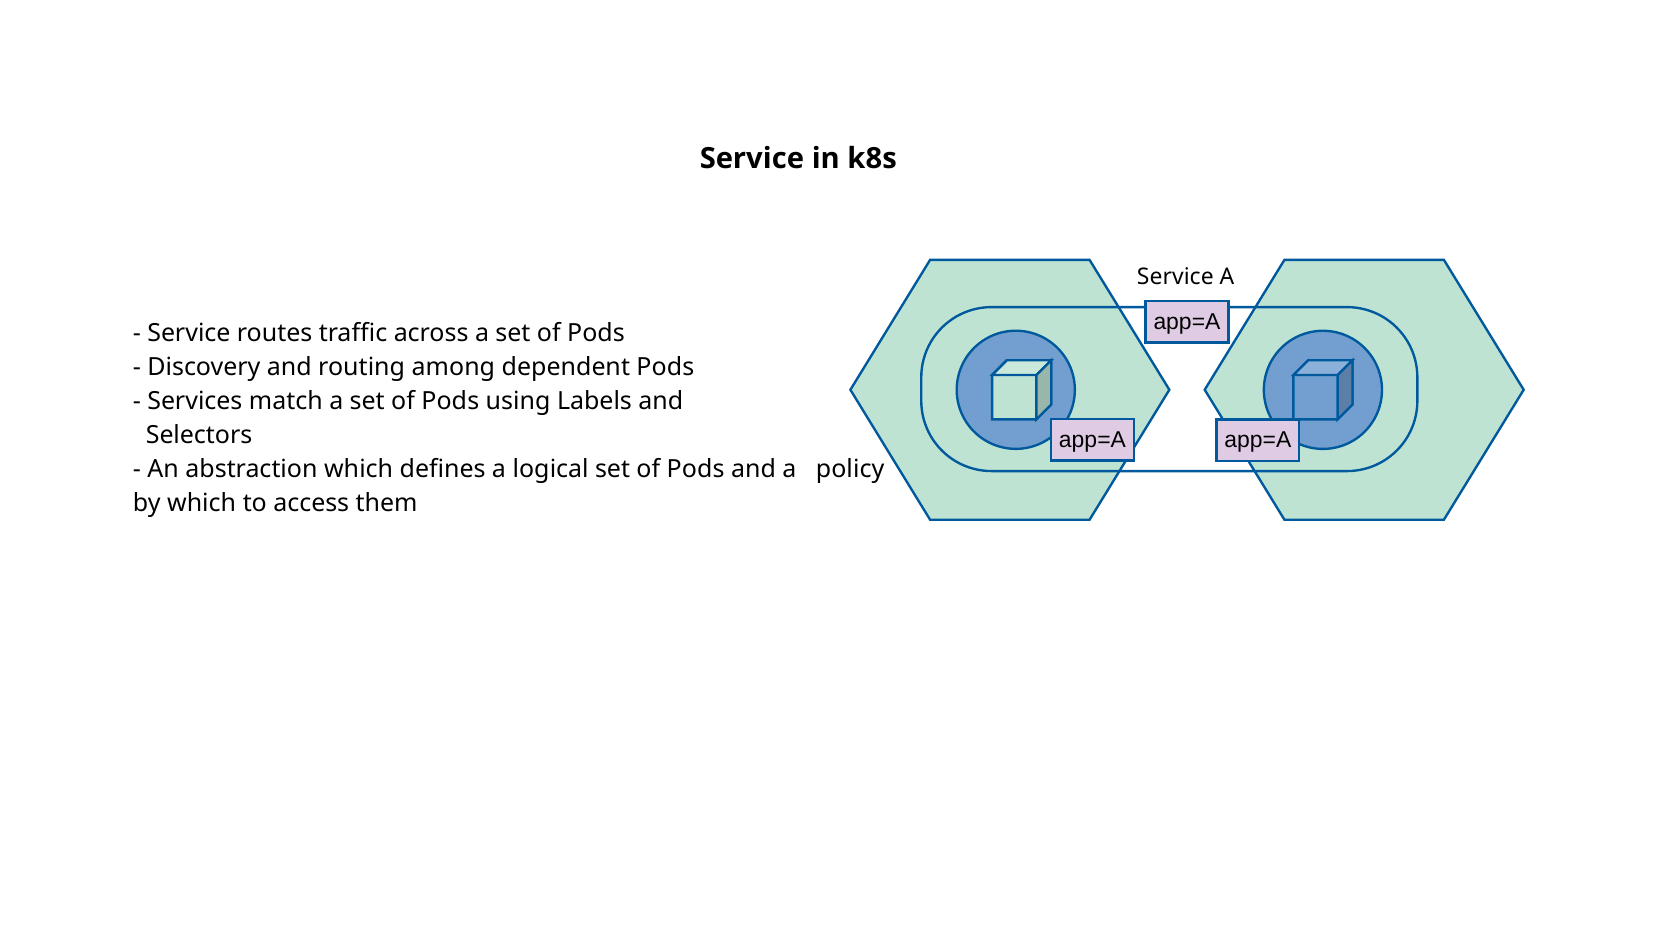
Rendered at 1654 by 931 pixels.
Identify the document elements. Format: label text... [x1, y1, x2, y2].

text_box Service in k8s [685, 130, 1052, 213]
text_box app=A [1216, 419, 1300, 461]
text_box app=A [1145, 301, 1229, 343]
text_box Service A [1122, 252, 1417, 339]
text_box [901, 259, 1524, 520]
text_box - Service routes traffic across a set of Pods - Discovery and routing among dependent Pods - Services match a set of Pods using Labels and Selectors - An abstraction which defines a logical set of Pods and a policy by which to access them [118, 307, 934, 697]
text_box app=A [1051, 419, 1134, 461]
